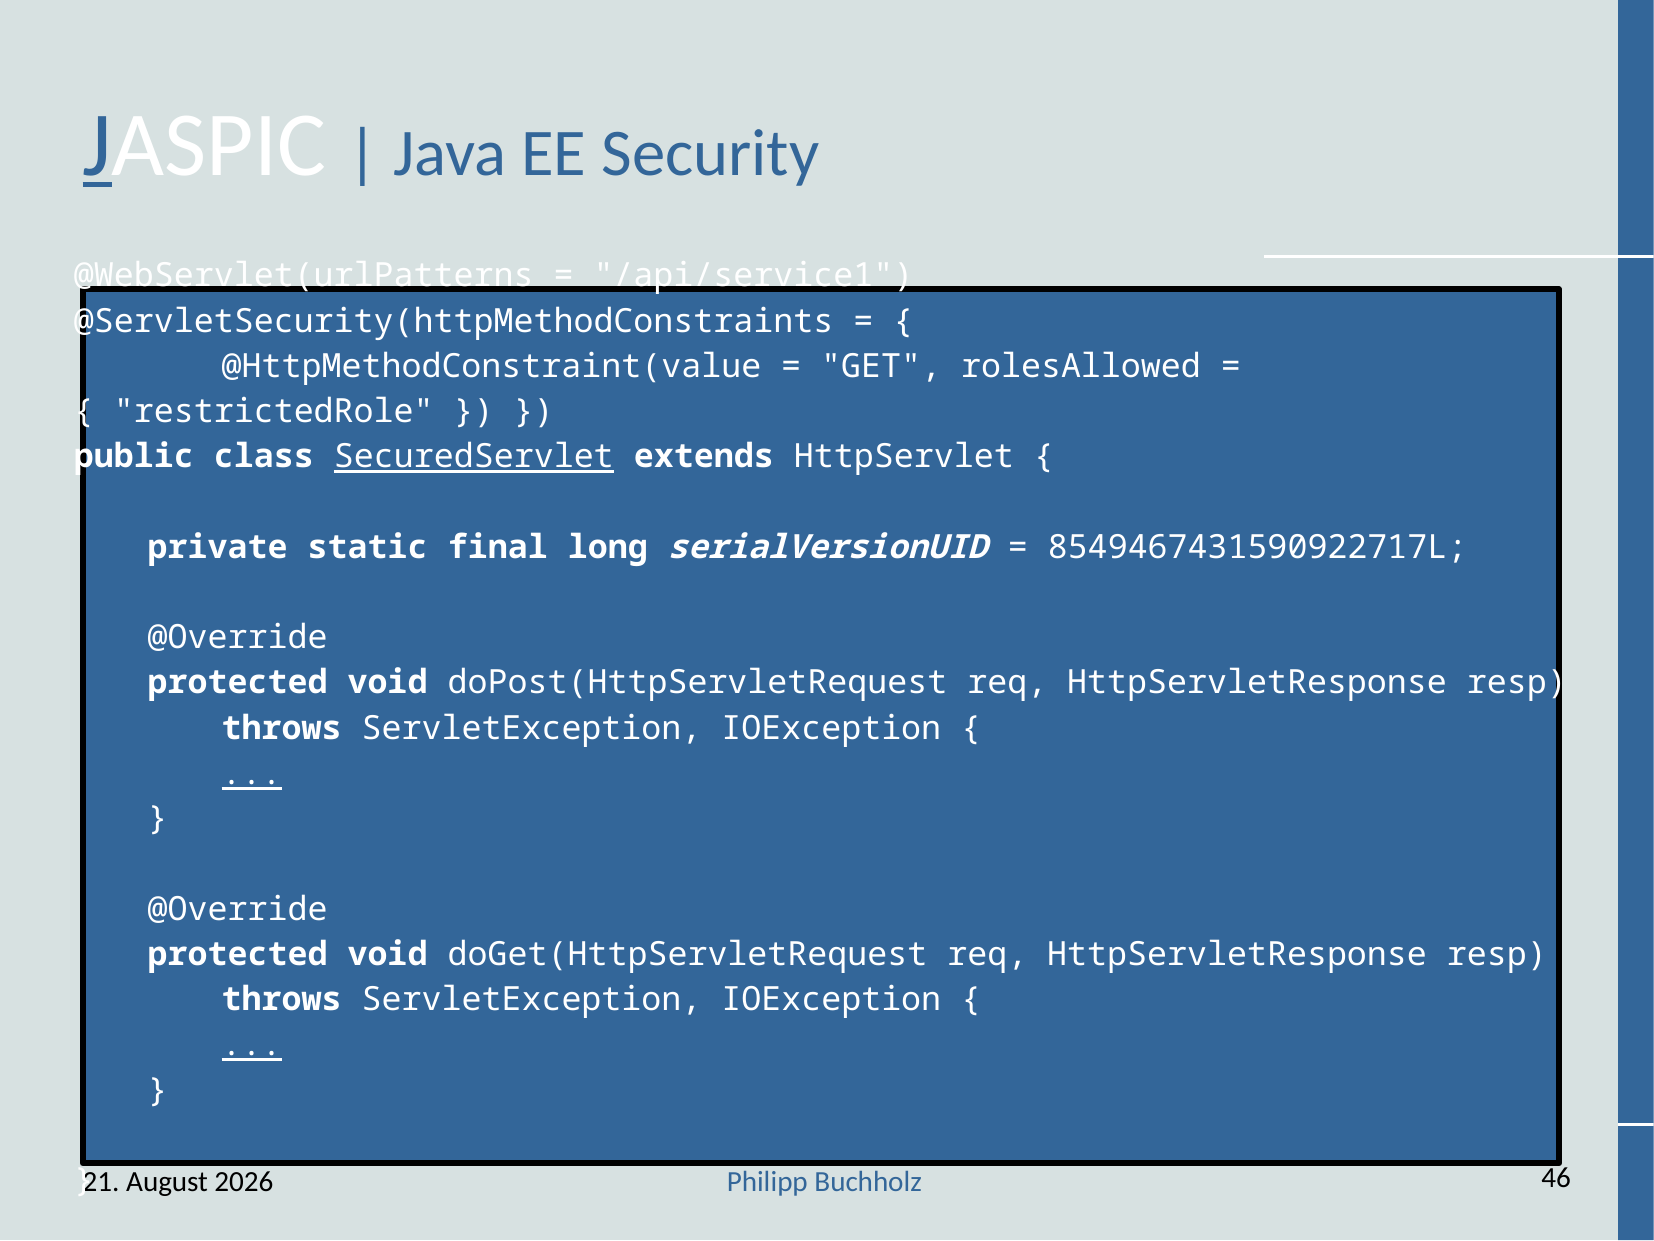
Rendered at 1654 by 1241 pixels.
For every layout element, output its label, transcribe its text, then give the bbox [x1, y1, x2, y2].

text_box @WebServlet(urlPatterns = "/api/service1") @ServletSecurity(httpMethodConstraints = { @HttpMethodConstraint(value = "GET", rolesAllowed = { "restrictedRole" }) }) public class SecuredServlet extends HttpServlet { private static final long serialVersionUID = 8549467431590922717L; @Override protected void doPost(HttpServletRequest req, HttpServletResponse resp) throws ServletException, IOException { ... } @Override protected void doGet(HttpServletRequest req, HttpServletResponse resp) throws ServletException, IOException { ... } } [82, 289, 1560, 1164]
title JASPIC | Java EE Security [82, 40, 1571, 266]
